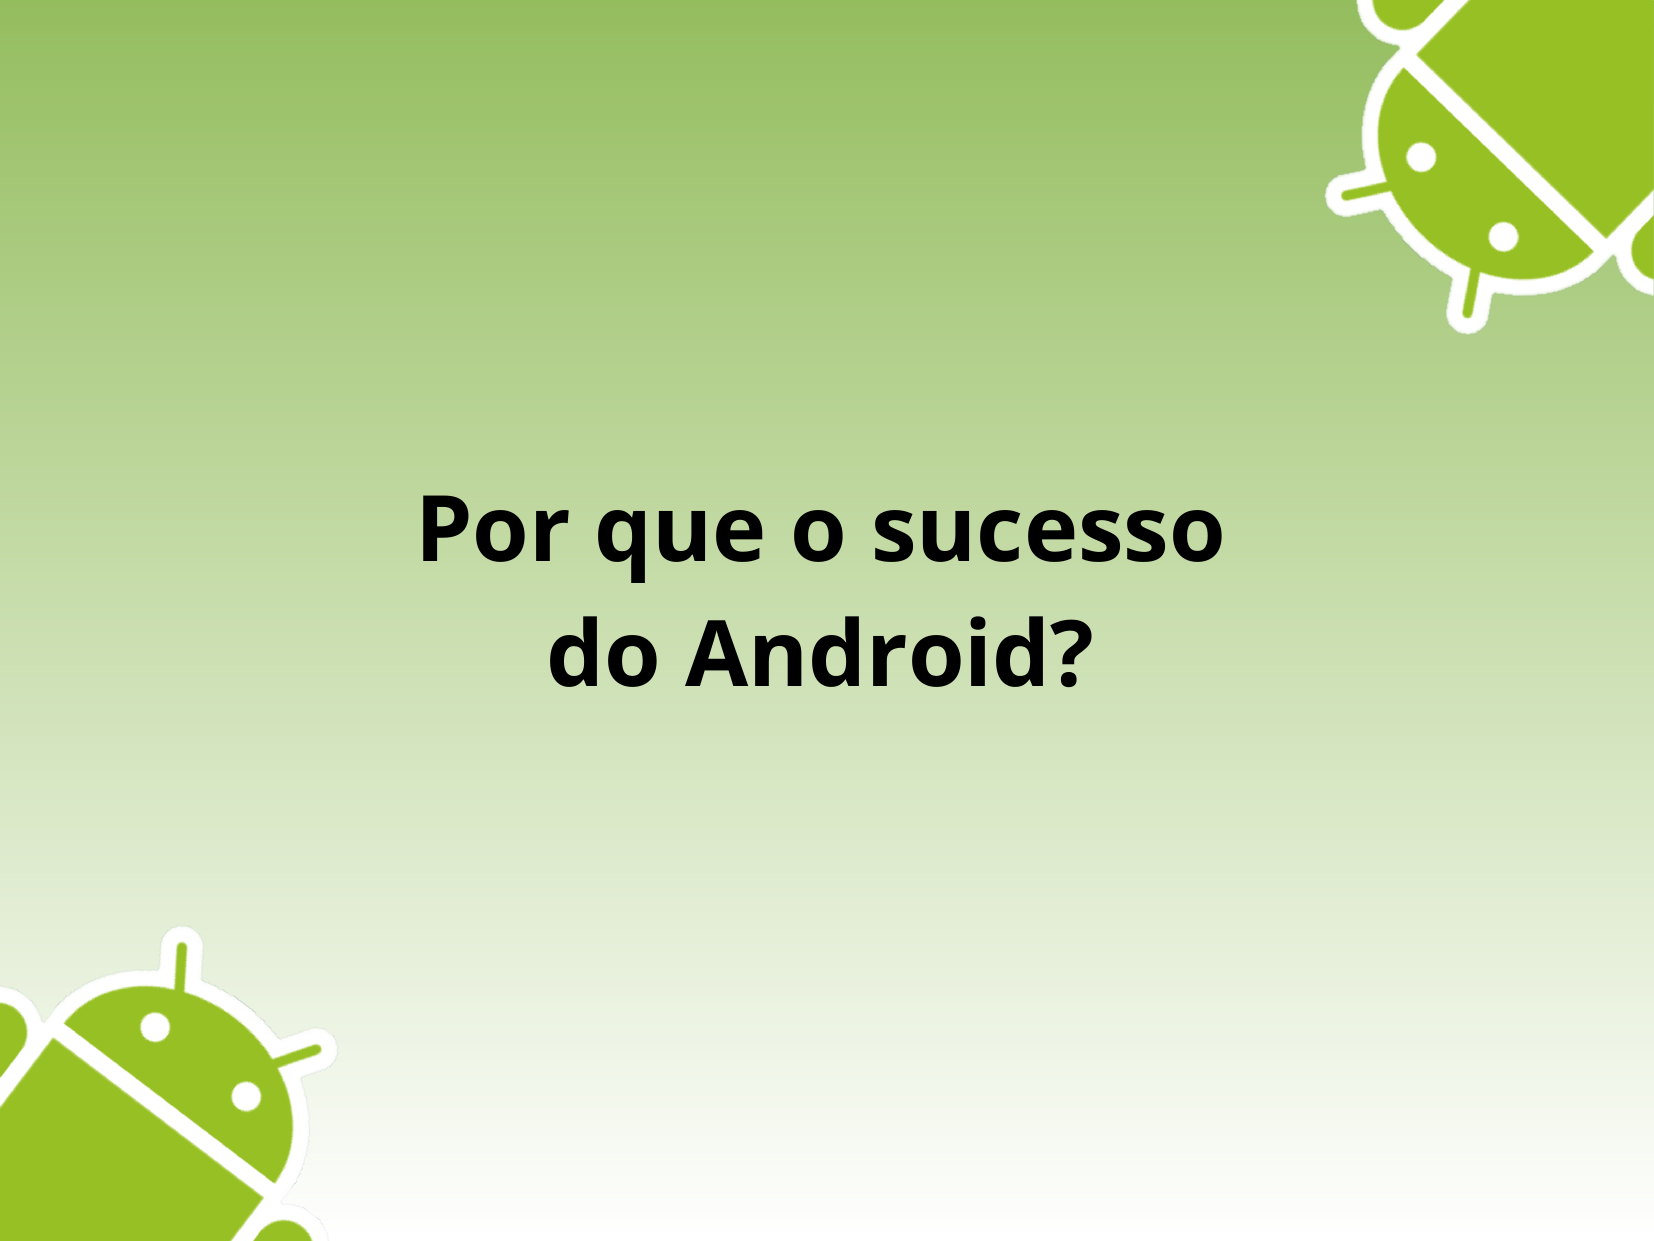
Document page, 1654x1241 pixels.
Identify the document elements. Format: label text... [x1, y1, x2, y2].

picture [0, 852, 441, 1241]
picture [1281, 0, 1654, 416]
subtitle Por que o sucesso do Android? [76, 59, 1565, 1119]
